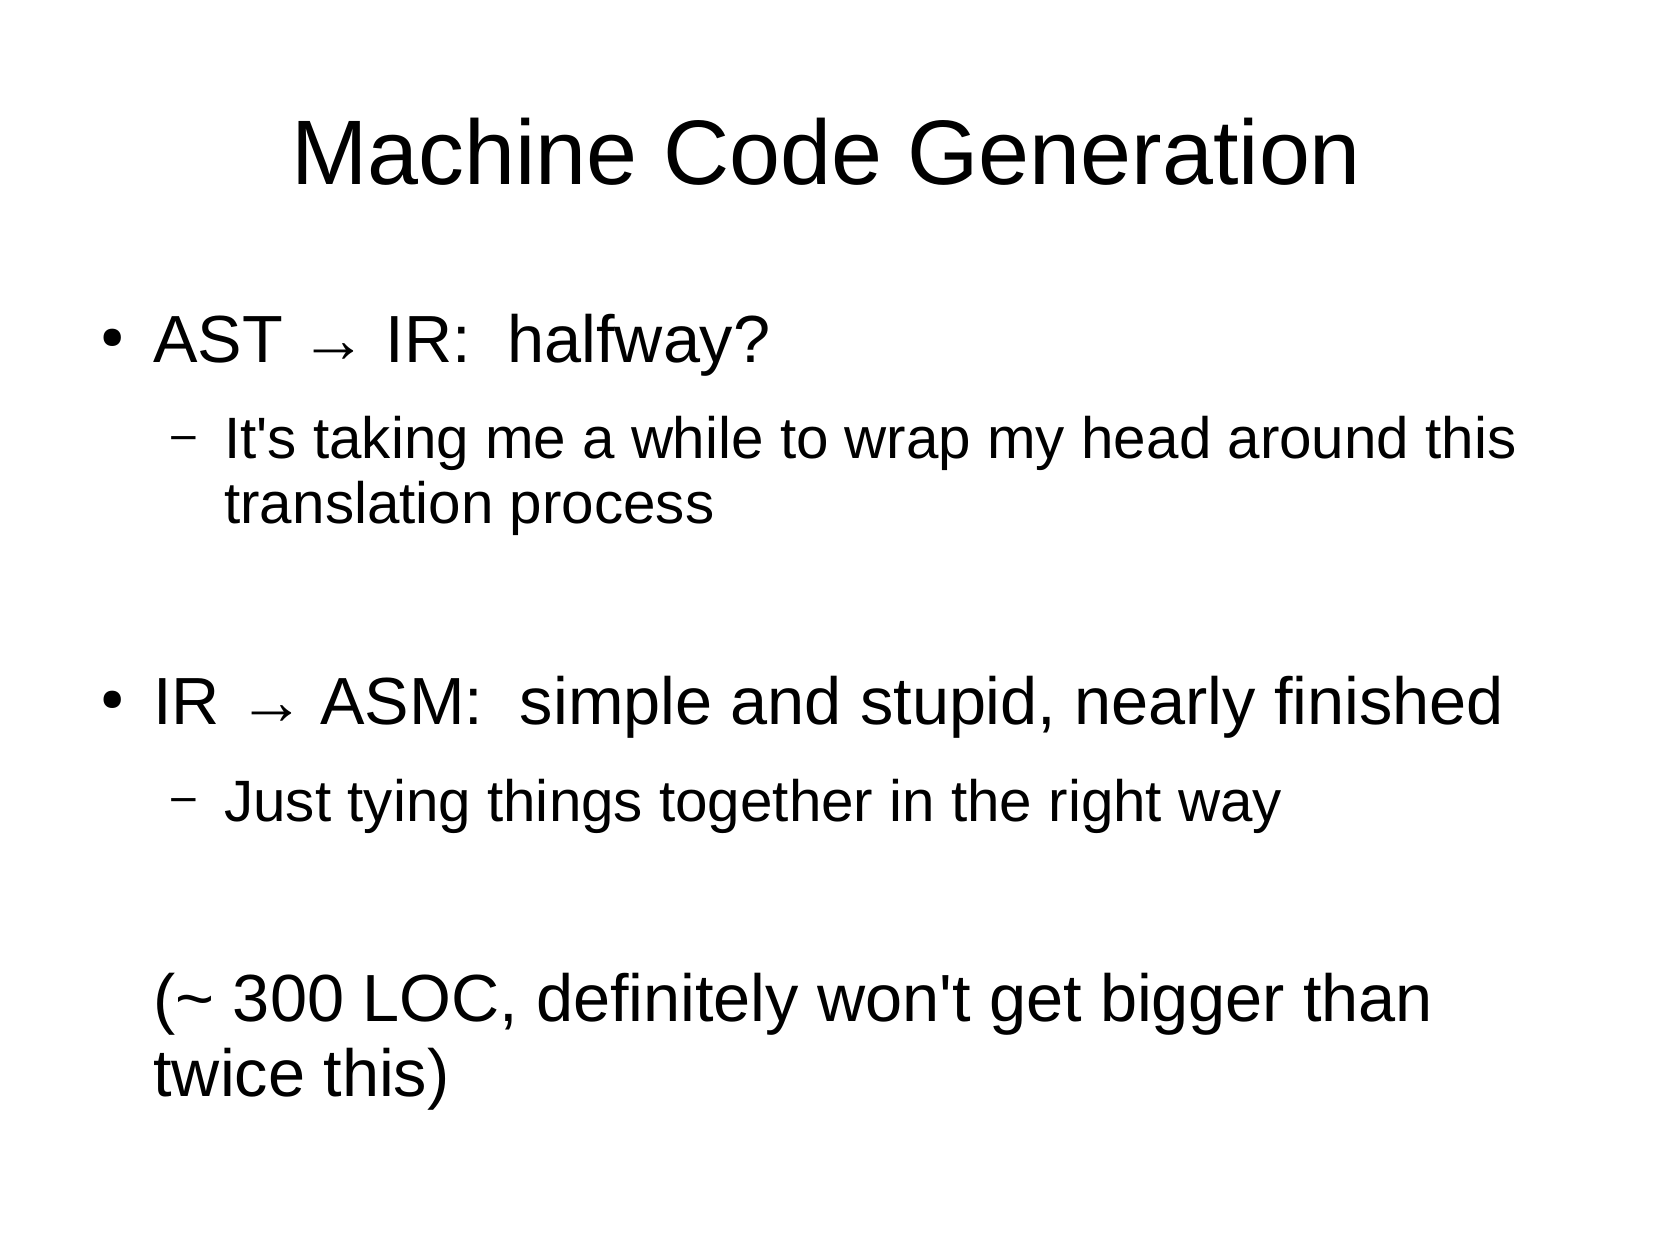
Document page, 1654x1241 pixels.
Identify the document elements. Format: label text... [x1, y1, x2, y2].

title Machine Code Generation [82, 49, 1571, 257]
list AST → IR: halfway? It's taking me a while to wrap my head around this translation process IR → ASM: simple and stupid, nearly finished Just tying things together in the right way (~ 300 LOC, definitely won't get bigger than twice this) [82, 302, 1571, 1154]
